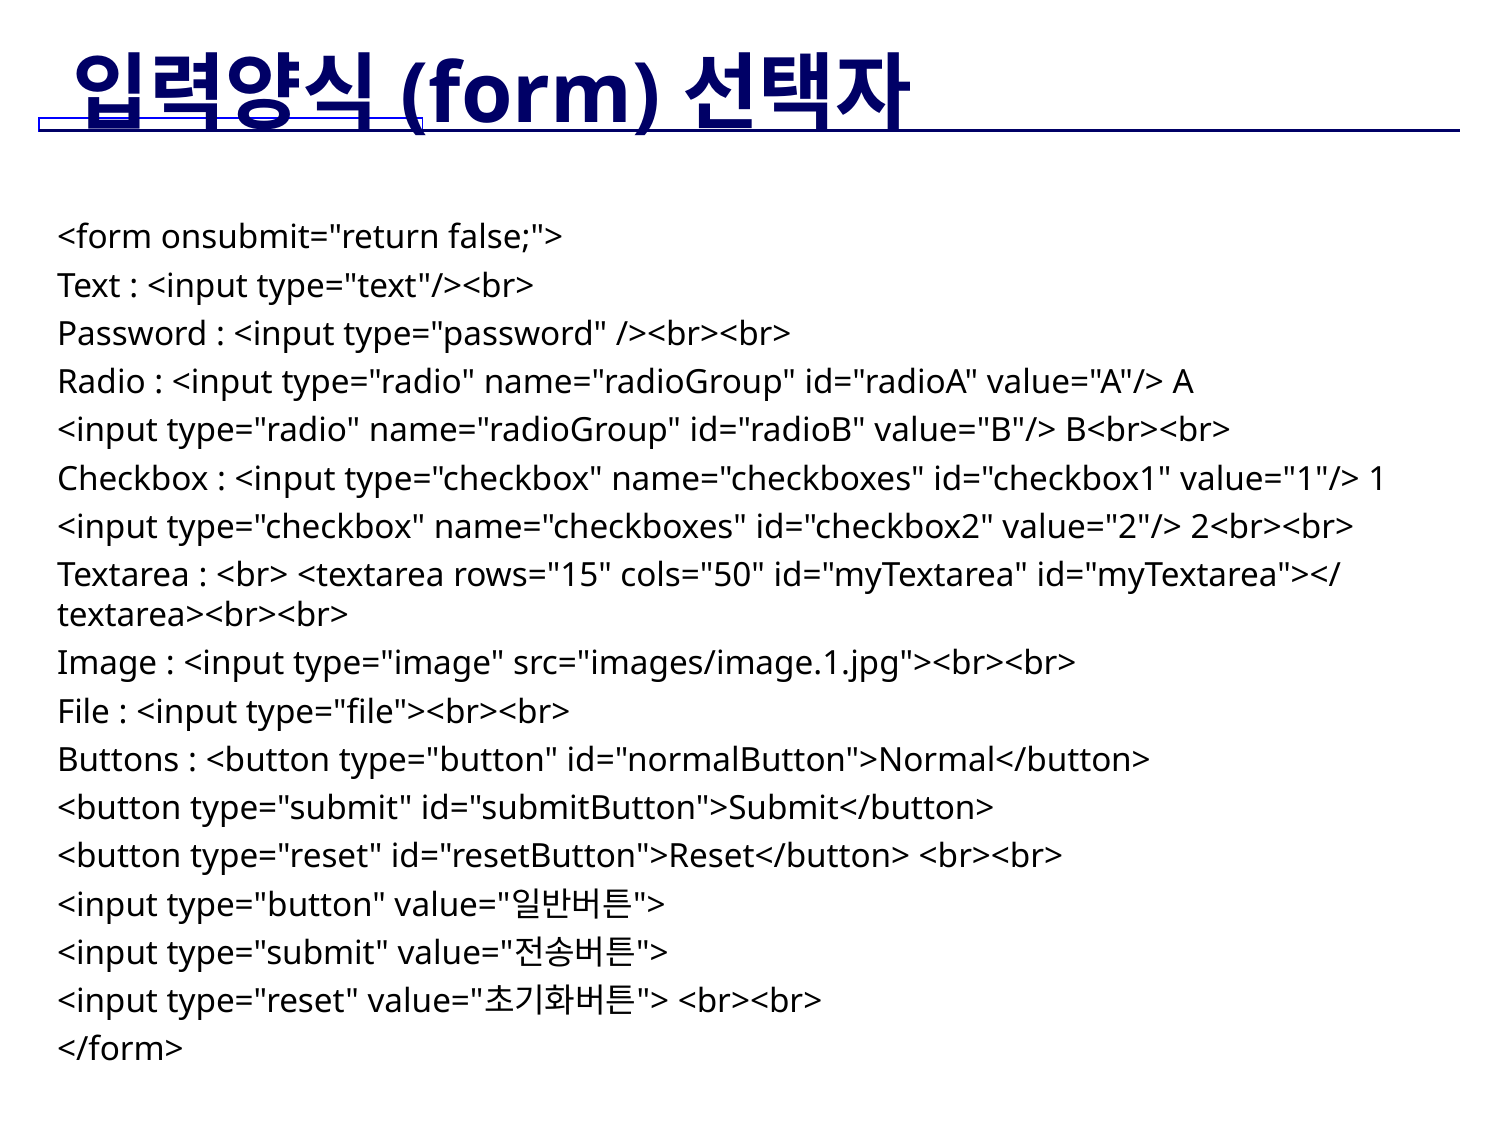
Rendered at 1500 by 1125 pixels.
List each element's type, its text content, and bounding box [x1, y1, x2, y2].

title 입력양식 (form) 선택자 [58, 31, 1077, 110]
list <form onsubmit="return false;"> Text : <input type="text"/><br> Password : <input type="password" /><br><br> Radio : <input type="radio" name="radioGroup" id="radioA" value="A"/> A <input type="radio" name="radioGroup" id="radioB" value="B"/> B<br><br> Checkbox : <input type="checkbox" name="checkboxes" id="checkbox1" value="1"/> 1 <input type="checkbox" name="checkboxes" id="checkbox2" value="2"/> 2<br><br> Textarea : <br> <textarea rows="15" cols="50" id="myTextarea" id="myTextarea"></textarea><br><br> Image : <input type="image" src="images/image.1.jpg"><br><br> File : <input type="file"><br><br> Buttons : <button type="button" id="normalButton">Normal</button> <button type="submit" id="submitButton">Submit</button> <button type="reset" id="resetButton">Reset</button> <br><br> <input type="button" value="일반버튼"> <input type="submit" value="전송버튼"> <input type="reset" value="초기화버튼"> <br><br> </form> [42, 208, 1460, 1063]
